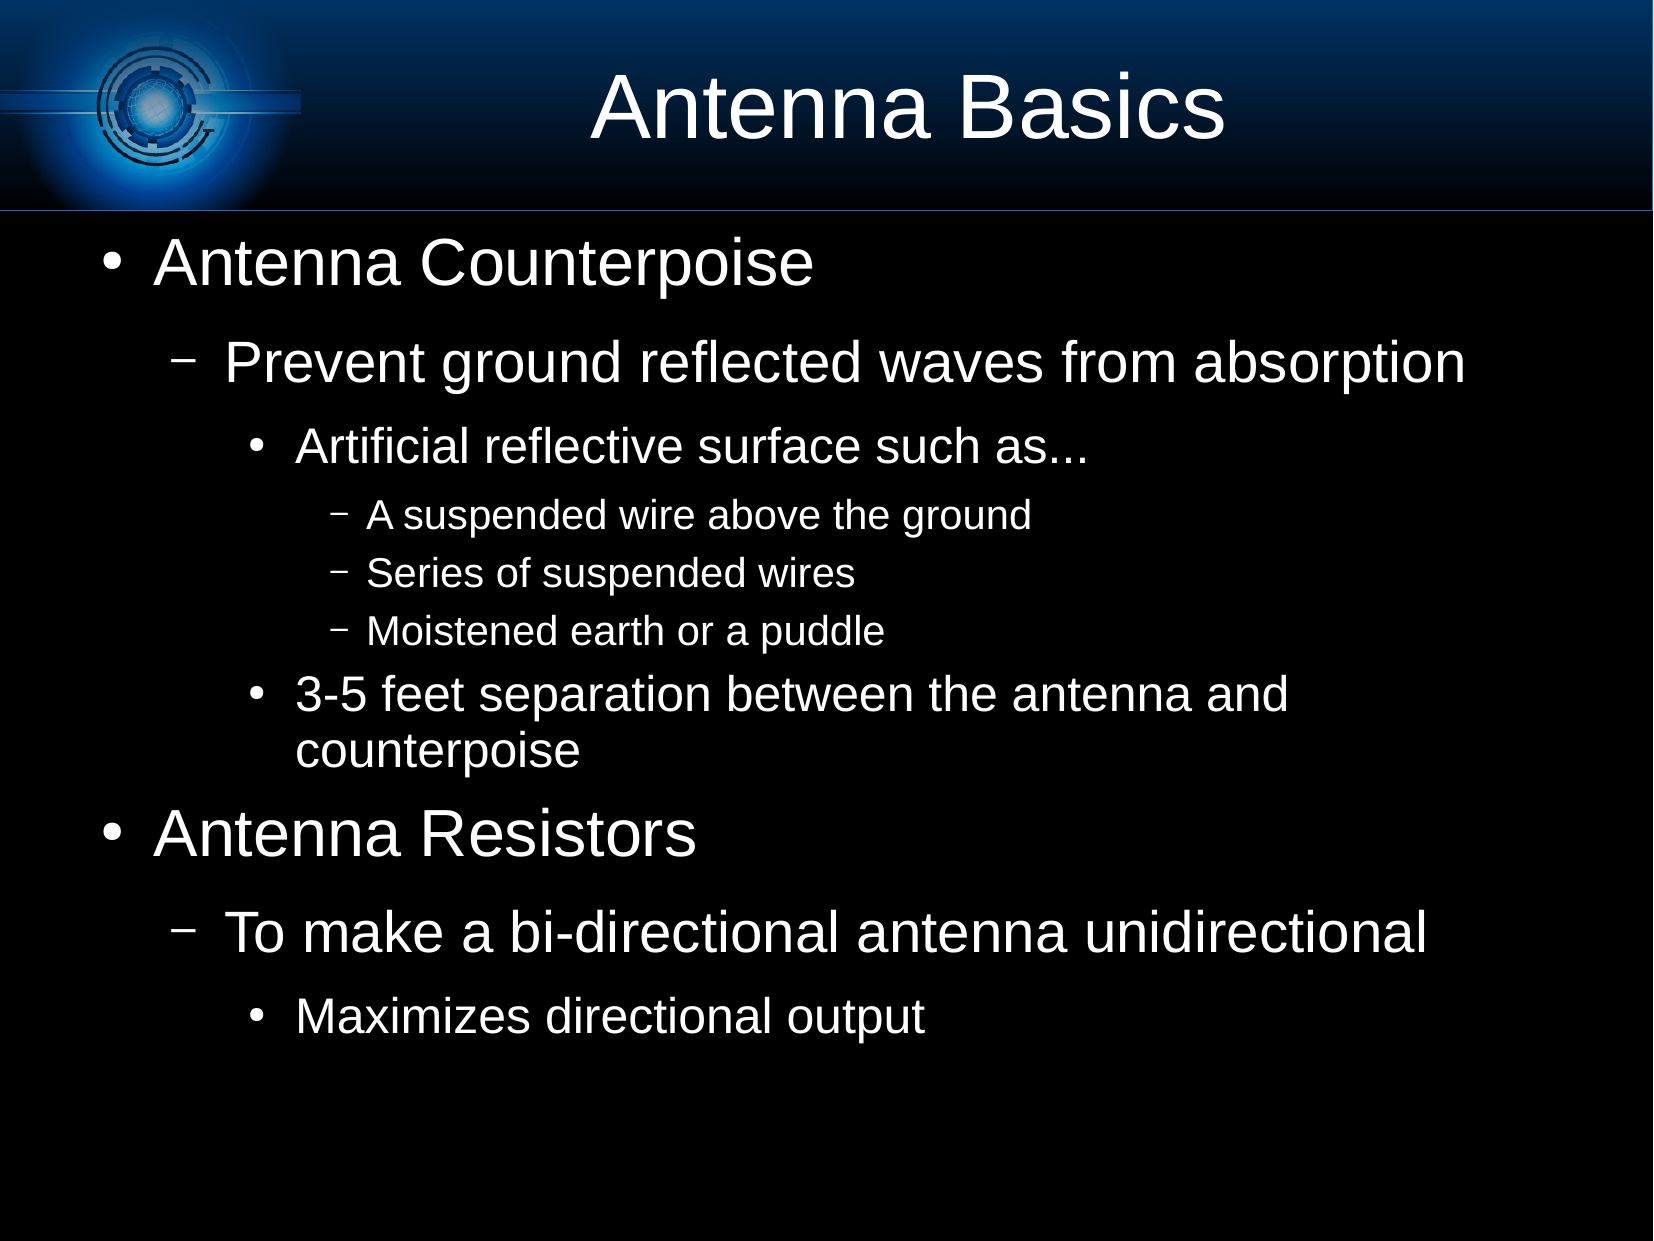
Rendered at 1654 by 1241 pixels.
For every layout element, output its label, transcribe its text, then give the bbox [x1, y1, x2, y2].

title Antenna Basics [165, 2, 1653, 211]
list Antenna Counterpoise Prevent ground reflected waves from absorption Artificial reflective surface such as... A suspended wire above the ground Series of suspended wires Moistened earth or a puddle 3-5 feet separation between the antenna and counterpoise Antenna Resistors To make a bi-directional antenna unidirectional Maximizes directional output [82, 225, 1571, 1171]
picture [0, 87, 165, 210]
